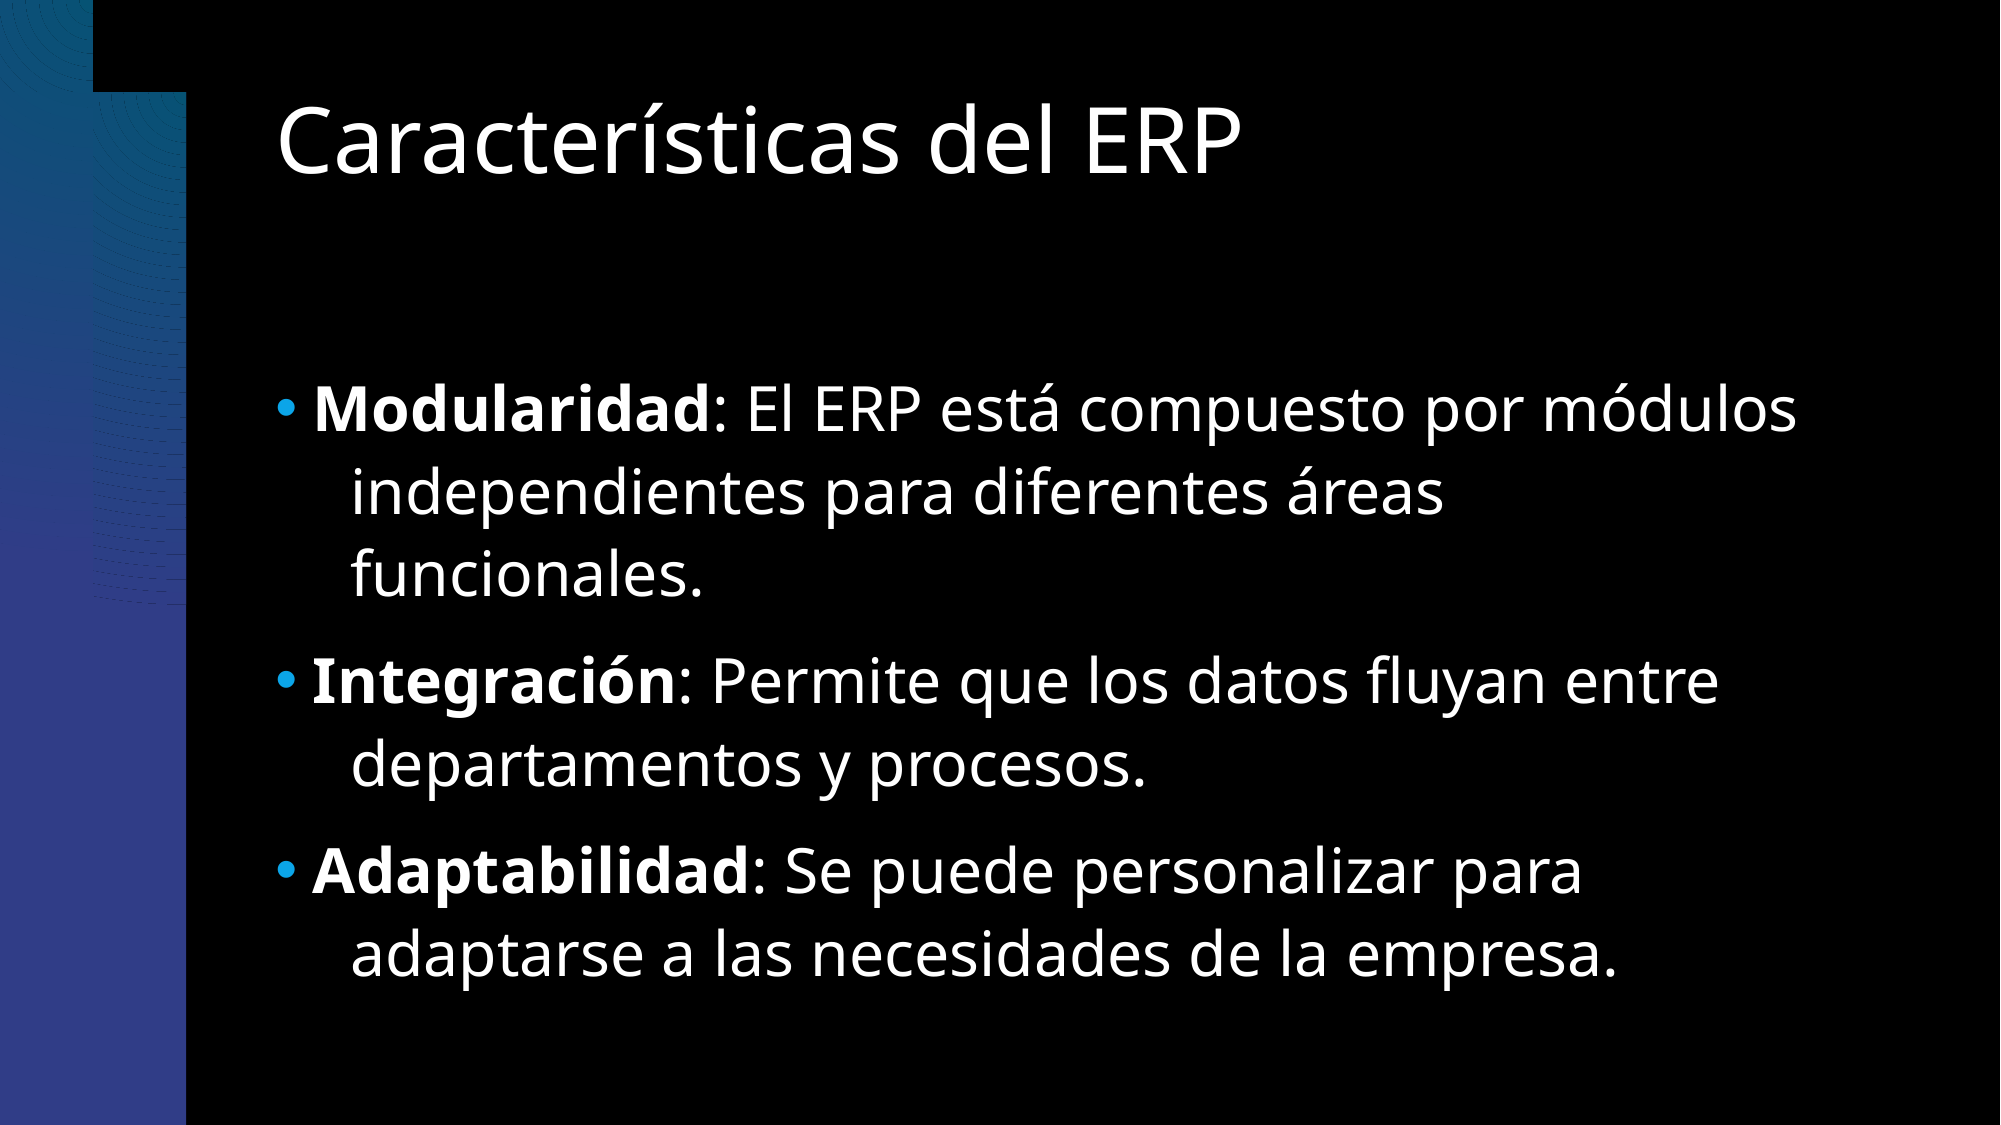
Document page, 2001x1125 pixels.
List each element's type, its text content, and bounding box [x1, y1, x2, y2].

title Características del ERP [260, 74, 1817, 330]
list Modularidad: El ERP está compuesto por módulos independientes para diferentes áreas funcionales. Integración: Permite que los datos fluyan entre departamentos y procesos. Adaptabilidad: Se puede personalizar para adaptarse a las necesidades de la empresa. [260, 354, 1817, 999]
